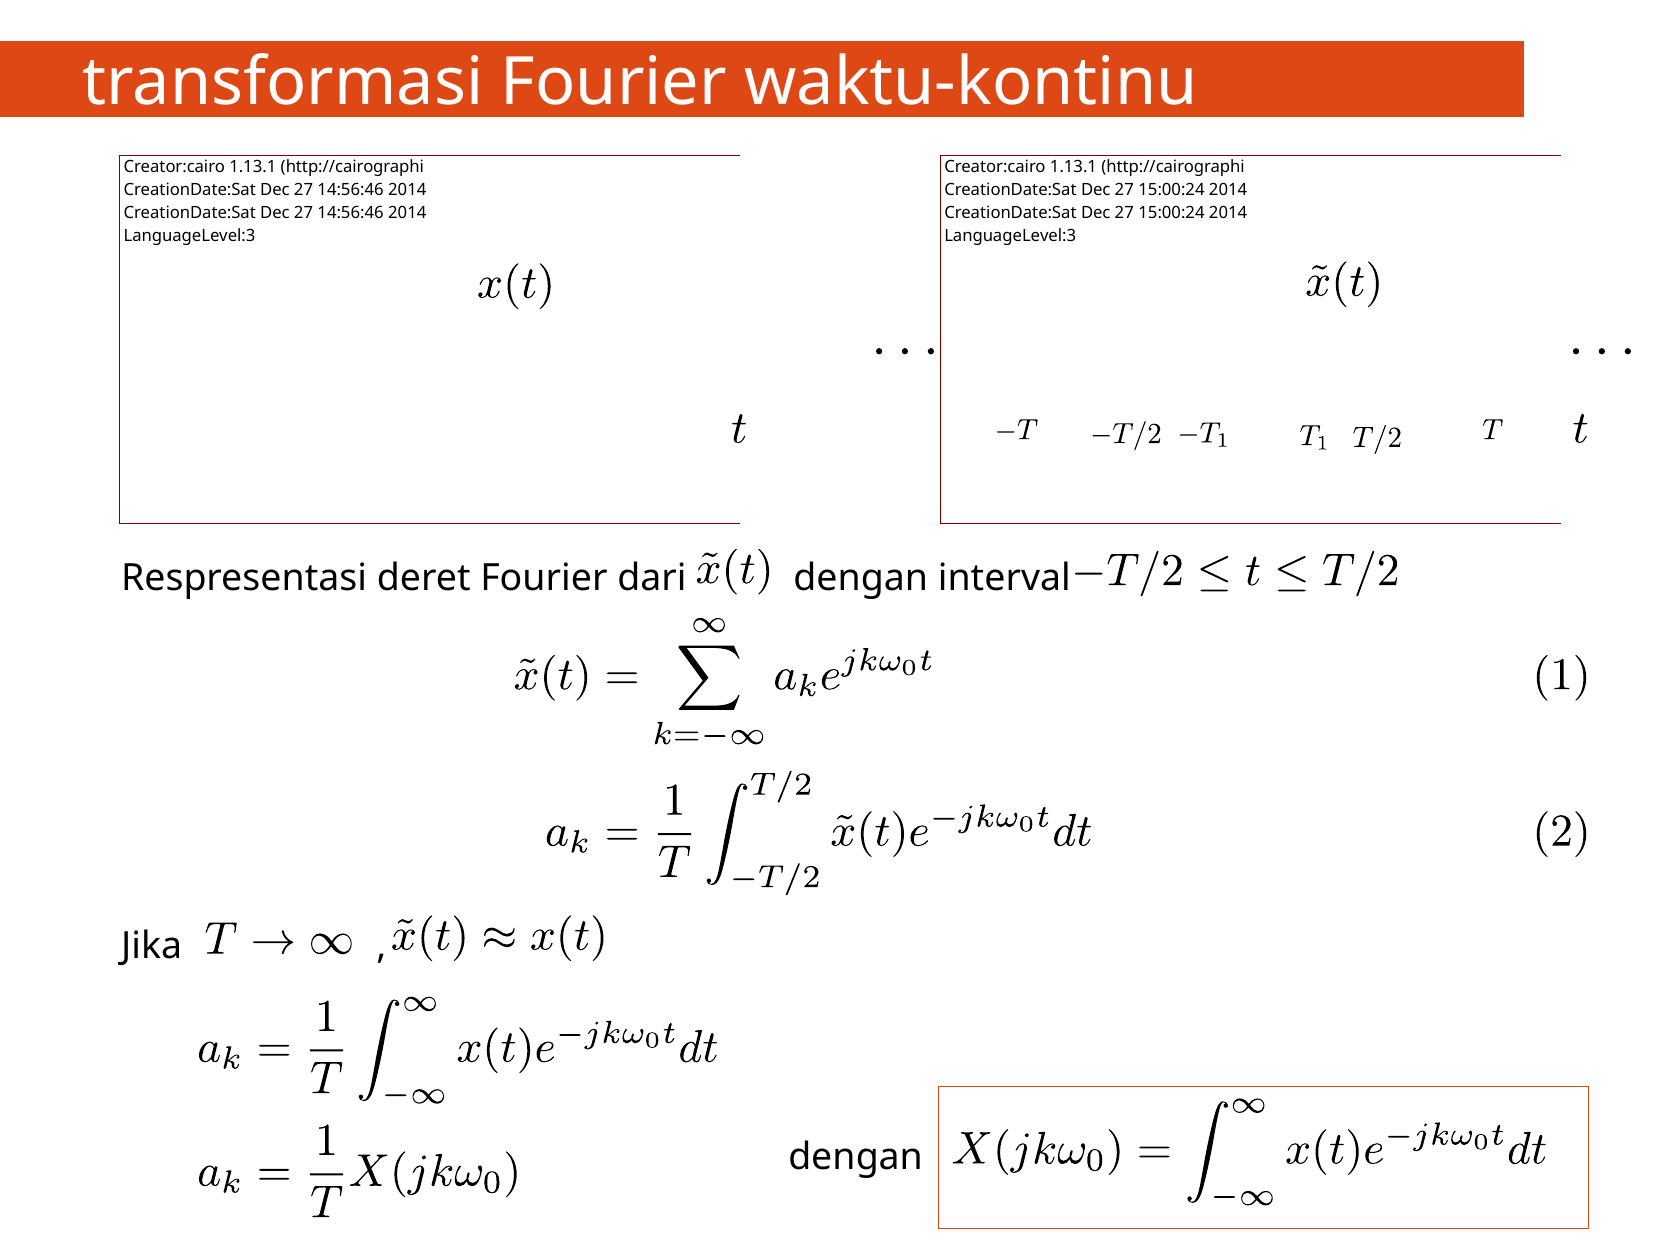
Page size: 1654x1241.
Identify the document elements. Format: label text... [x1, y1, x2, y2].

text_box [1070, 550, 1400, 597]
text_box [1352, 424, 1403, 455]
text_box [204, 922, 355, 955]
text_box Respresentasi deret Fourier dari dengan interval [106, 543, 1077, 601]
text_box Jika , [106, 911, 435, 969]
text_box [871, 348, 939, 355]
text_box [1177, 422, 1229, 447]
text_box dengan [773, 1122, 934, 1180]
text_box [1572, 413, 1589, 444]
text_box [994, 419, 1039, 442]
text_box [1089, 421, 1162, 451]
text_box [1305, 261, 1384, 308]
text_box [1441, 41, 1524, 117]
text_box [0, 41, 82, 117]
text_box [1567, 348, 1636, 355]
text_box [730, 413, 748, 444]
text_box [1299, 425, 1329, 450]
text_box [695, 548, 774, 595]
text_box [390, 915, 609, 962]
text_box transformasi Fourier waktu-kontinu [82, 41, 1441, 117]
picture [118, 153, 740, 524]
text_box [197, 996, 719, 1218]
picture [938, 153, 1561, 524]
text_box [1482, 419, 1504, 440]
text_box [951, 1098, 1548, 1209]
text_box [513, 617, 1591, 896]
text_box [476, 263, 556, 310]
